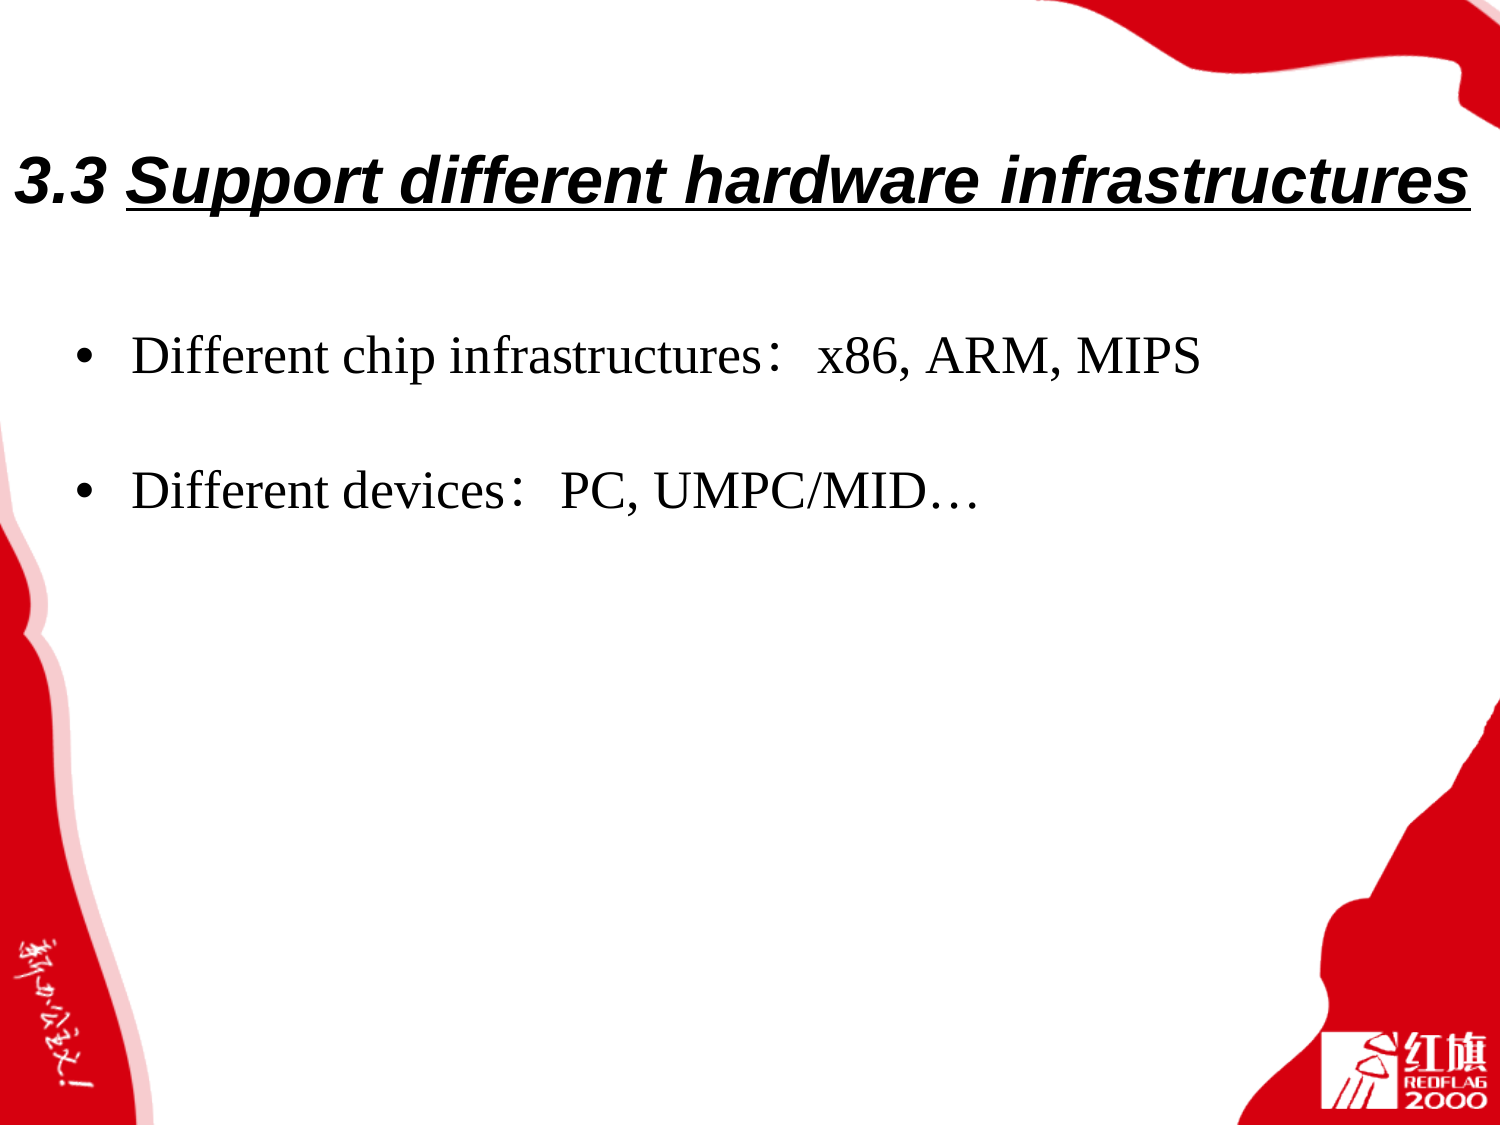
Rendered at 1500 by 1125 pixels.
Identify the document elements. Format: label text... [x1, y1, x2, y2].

picture [0, 0, 1500, 118]
title 3.3 Support different hardware infrastructures [0, 118, 1500, 306]
list Different chip infrastructures：x86, ARM, MIPS Different devices：PC, UMPC/MID… [75, 324, 1426, 523]
picture [0, 306, 1500, 1125]
